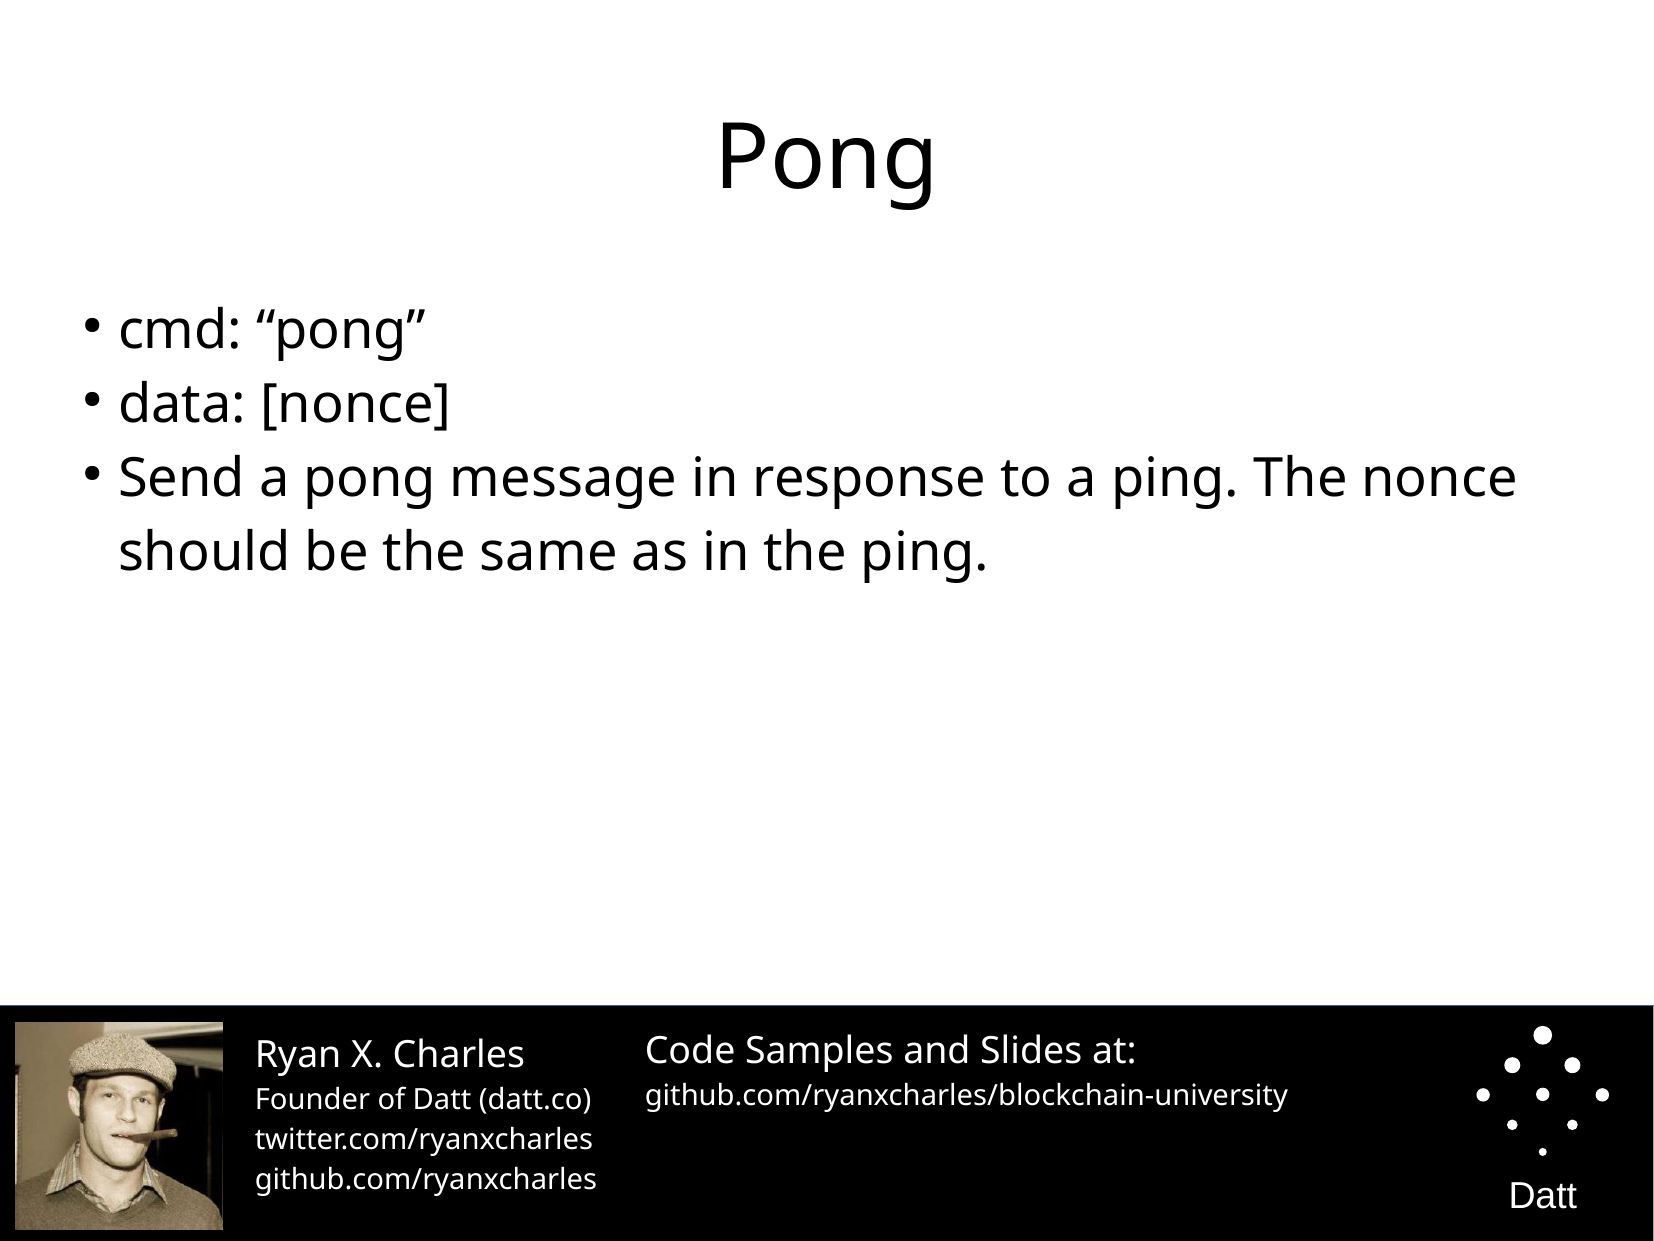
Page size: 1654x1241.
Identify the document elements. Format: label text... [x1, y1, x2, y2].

text_box [0, 1005, 1654, 1241]
text_box Datt [1452, 1167, 1633, 1241]
picture [1475, 1023, 1611, 1159]
text_box Code Samples and Slides at: github.com/ryanxcharles/blockchain-university [630, 1015, 1403, 1156]
subtitle cmd: “pong” data: [nonce] Send a pong message in response to a ping. The nonce should be the same as in the ping. [82, 290, 1571, 1005]
picture [15, 1022, 223, 1231]
text_box Ryan X. Charles Founder of Datt (datt.co) twitter.com/ryanxcharles github.com/ryanxcharles [240, 1020, 976, 1241]
title Pong [82, 49, 1571, 257]
